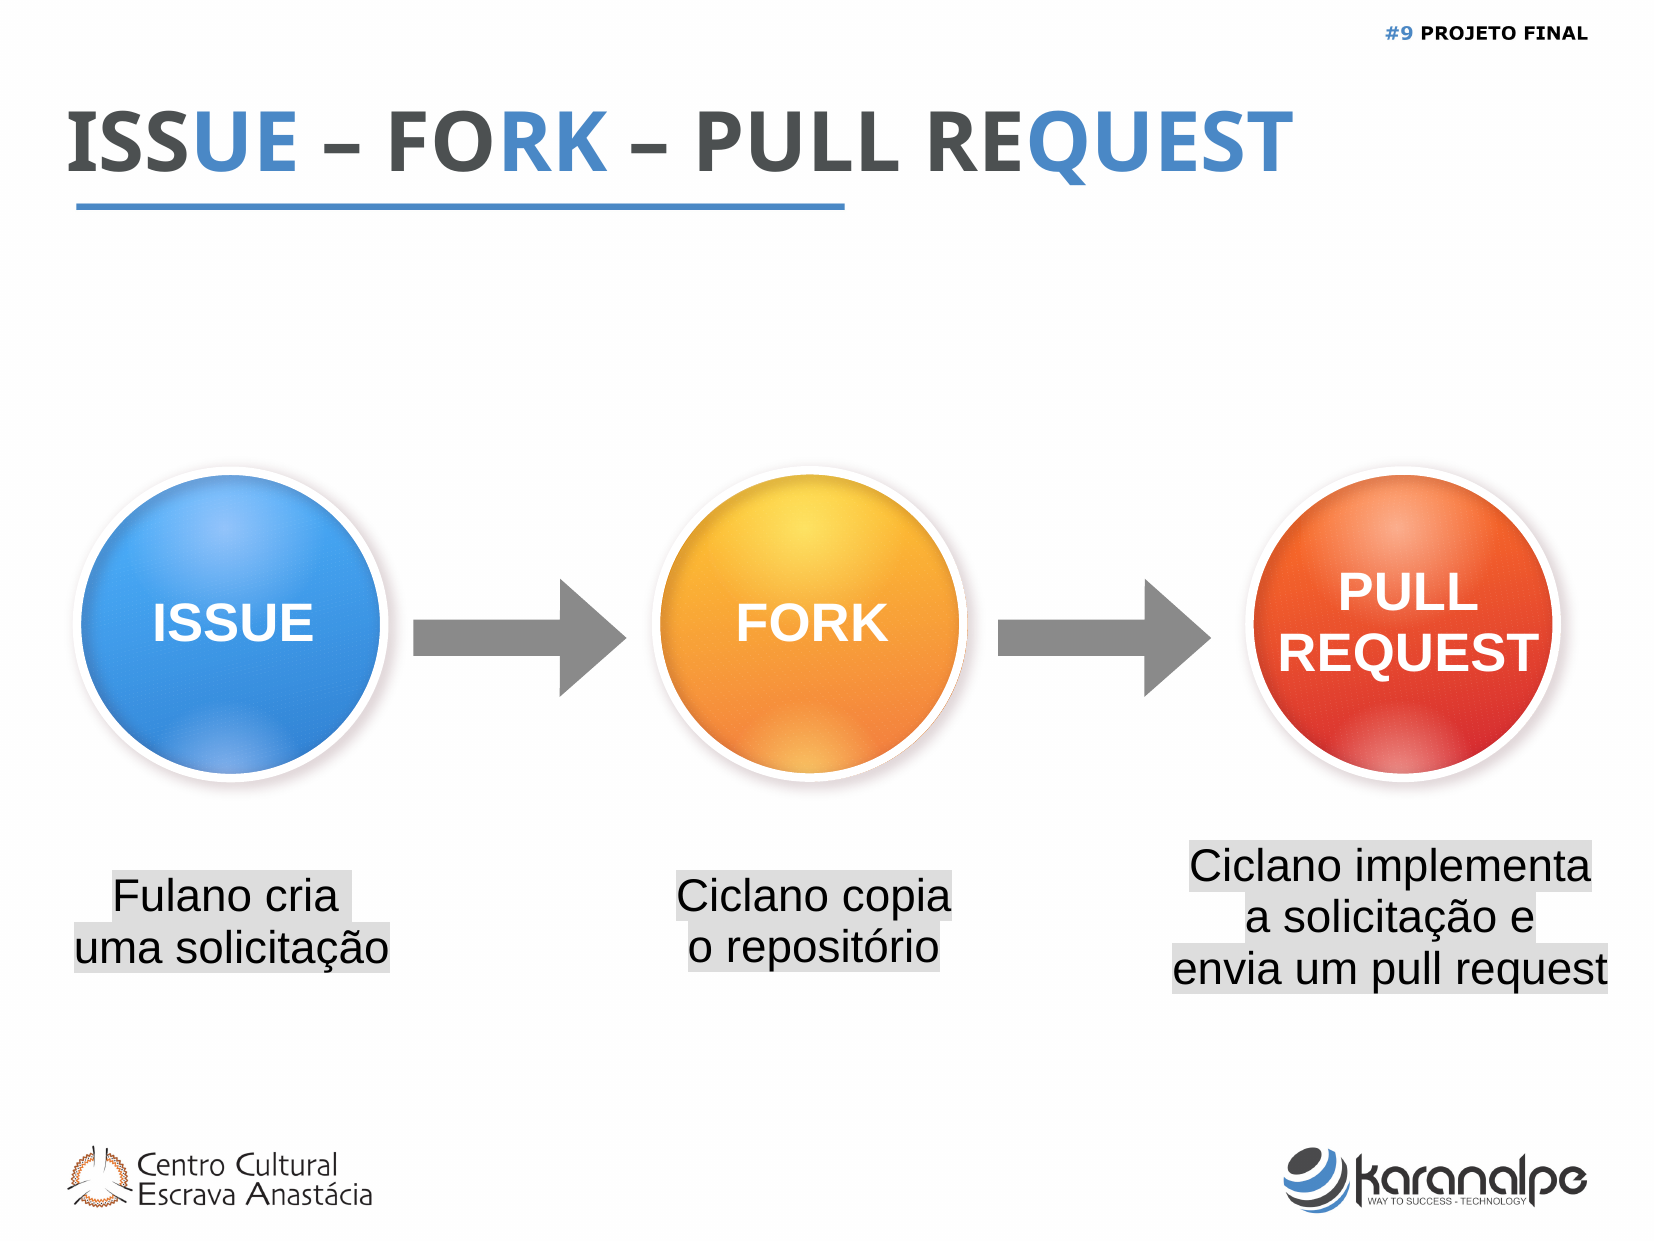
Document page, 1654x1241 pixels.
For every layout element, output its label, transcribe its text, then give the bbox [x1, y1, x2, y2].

text_box Ciclano implementa a solicitação e envia um pull request [1157, 832, 1624, 1002]
title ISSUE – FORK – PULL REQUEST [66, 35, 1555, 243]
text_box Fulano cria uma solicitação [59, 862, 405, 981]
text_box Ciclano copia o repositório [661, 862, 967, 980]
picture [0, 0, 1654, 1241]
